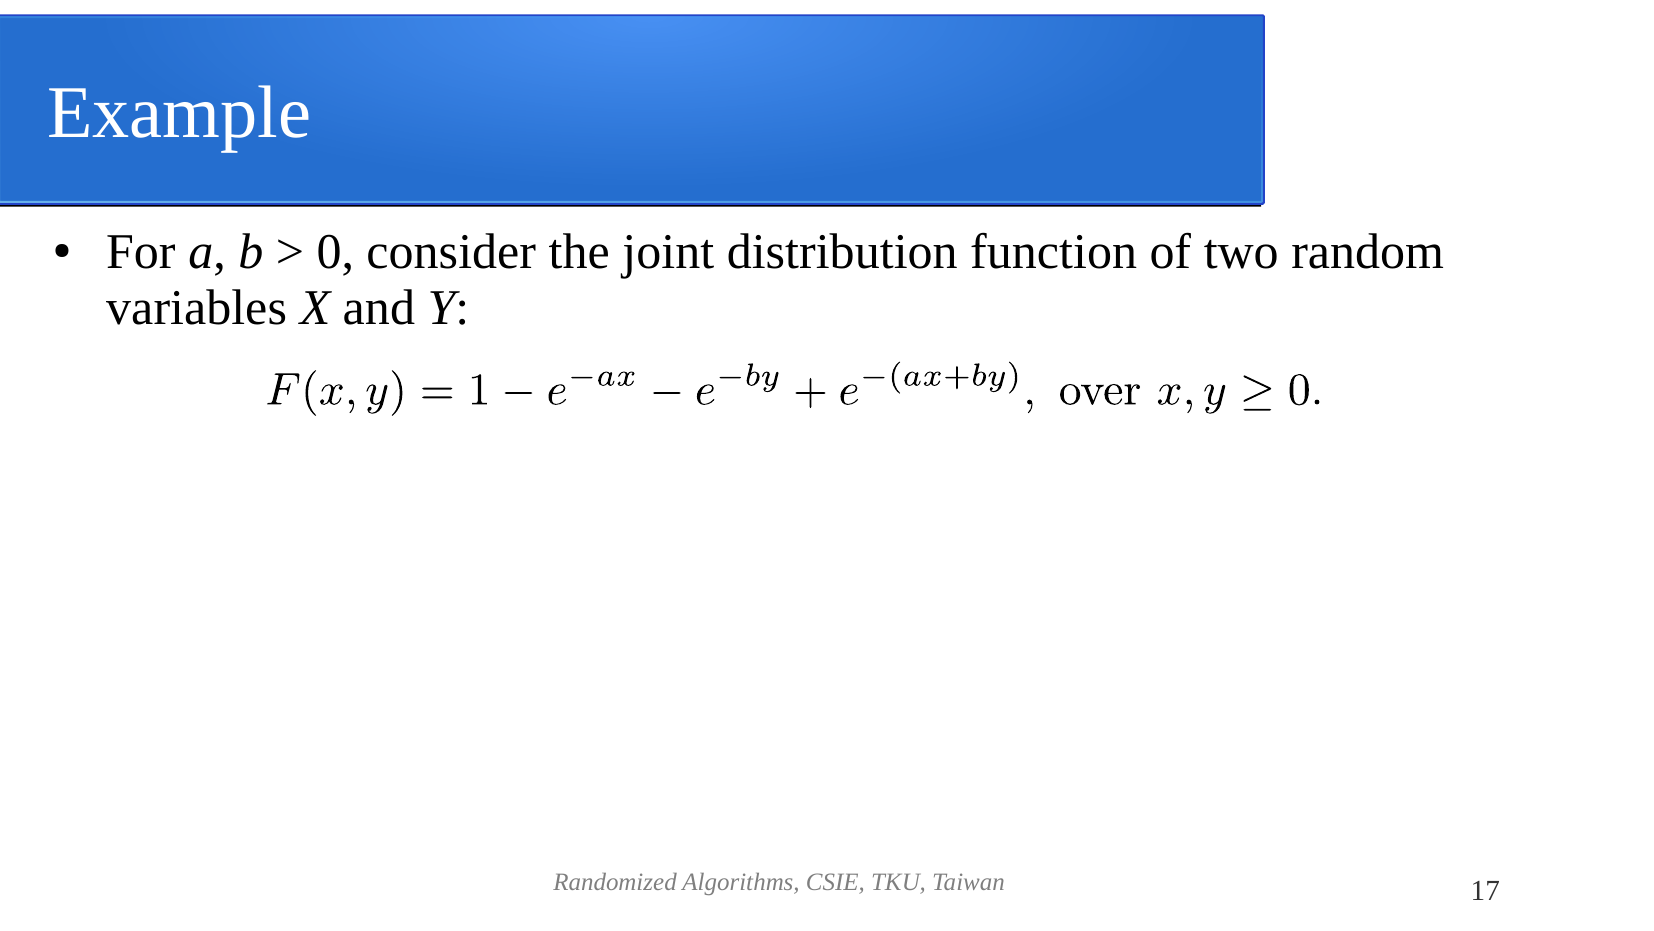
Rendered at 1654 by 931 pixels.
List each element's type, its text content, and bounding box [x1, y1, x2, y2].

list For a, b > 0, consider the joint distribution function of two random variables X and Y: [35, 224, 1524, 764]
picture [263, 359, 1322, 418]
title Example [47, 35, 1199, 189]
